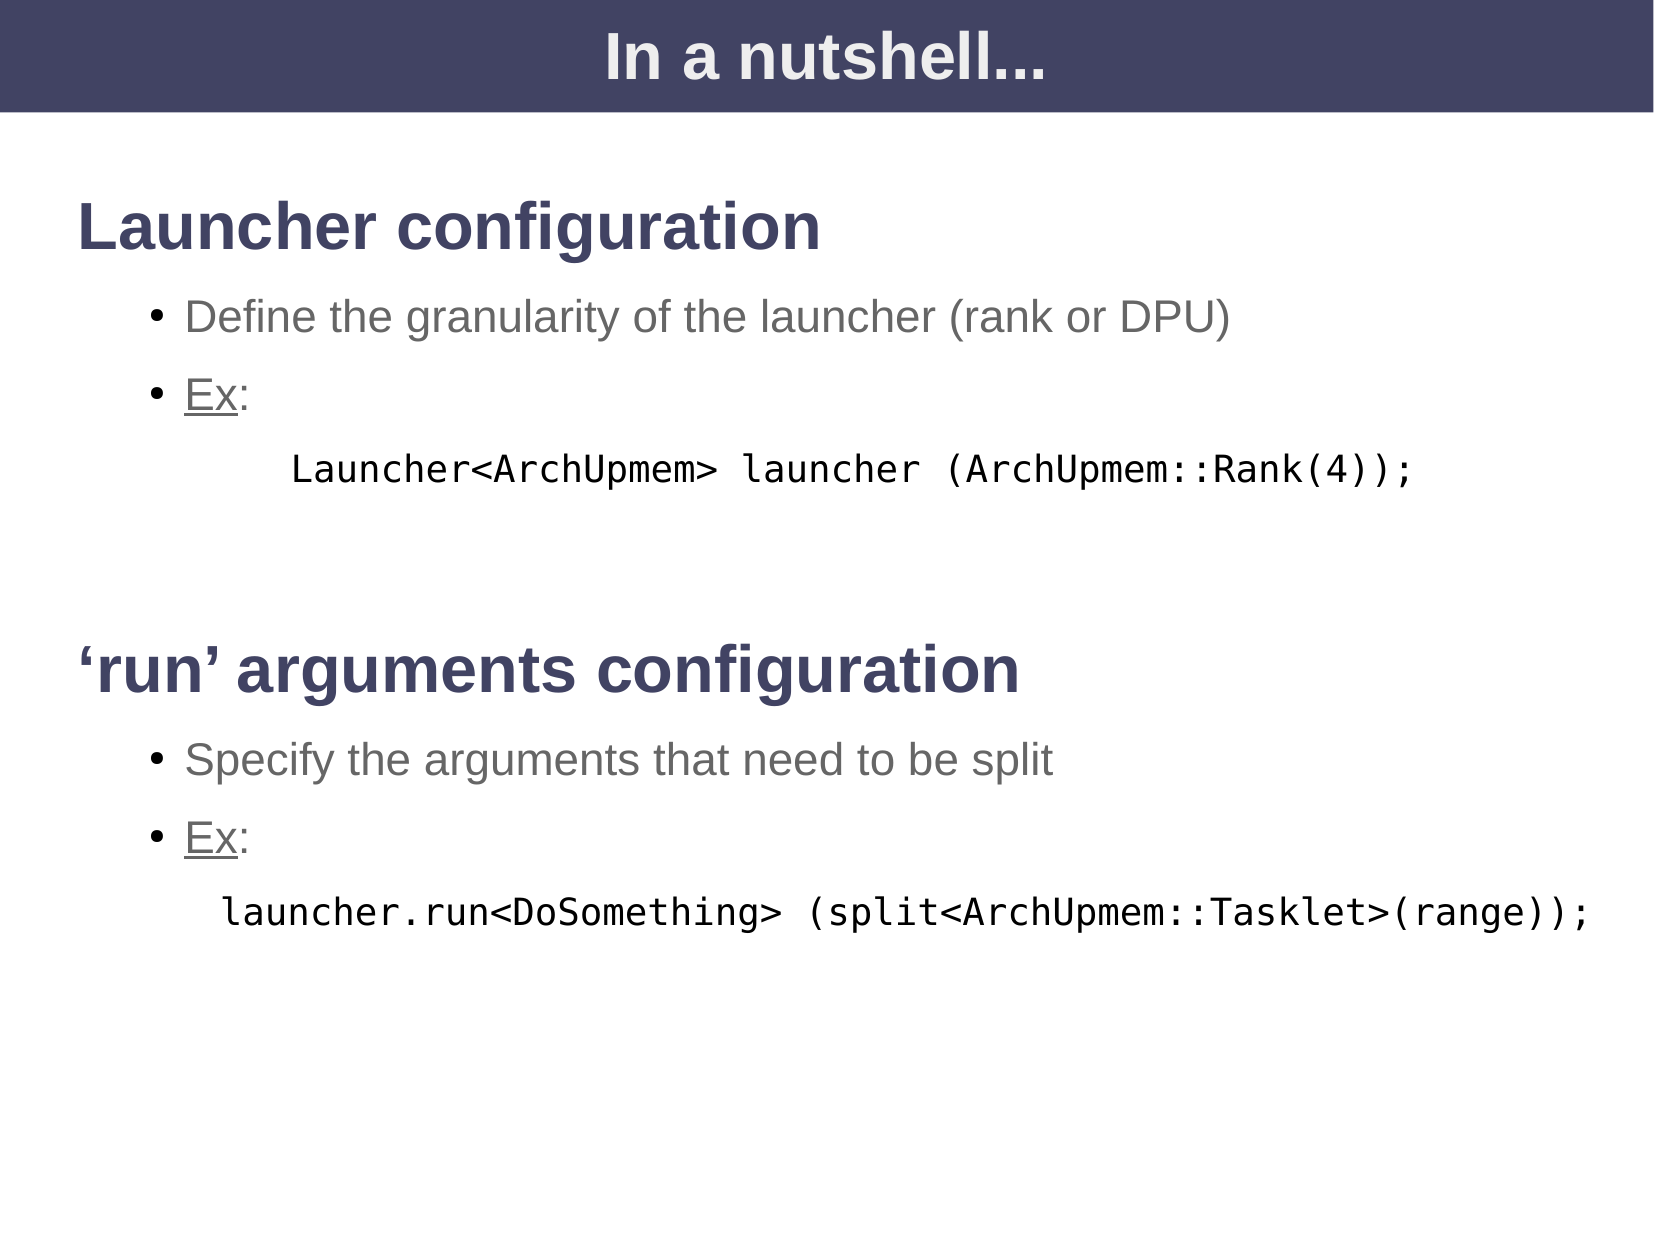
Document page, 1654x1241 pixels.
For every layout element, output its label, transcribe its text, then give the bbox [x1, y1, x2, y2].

text_box In a nutshell... [0, 0, 1654, 113]
text_box Launcher configuration Define the granularity of the launcher (rank or DPU) Ex: Launcher<ArchUpmem> launcher (ArchUpmem::Rank(4)); ‘run’ arguments configuration Specify the arguments that need to be split Ex: launcher.run<DoSomething> (split<ArchUpmem::Tasklet>(range)); [63, 181, 1639, 1099]
